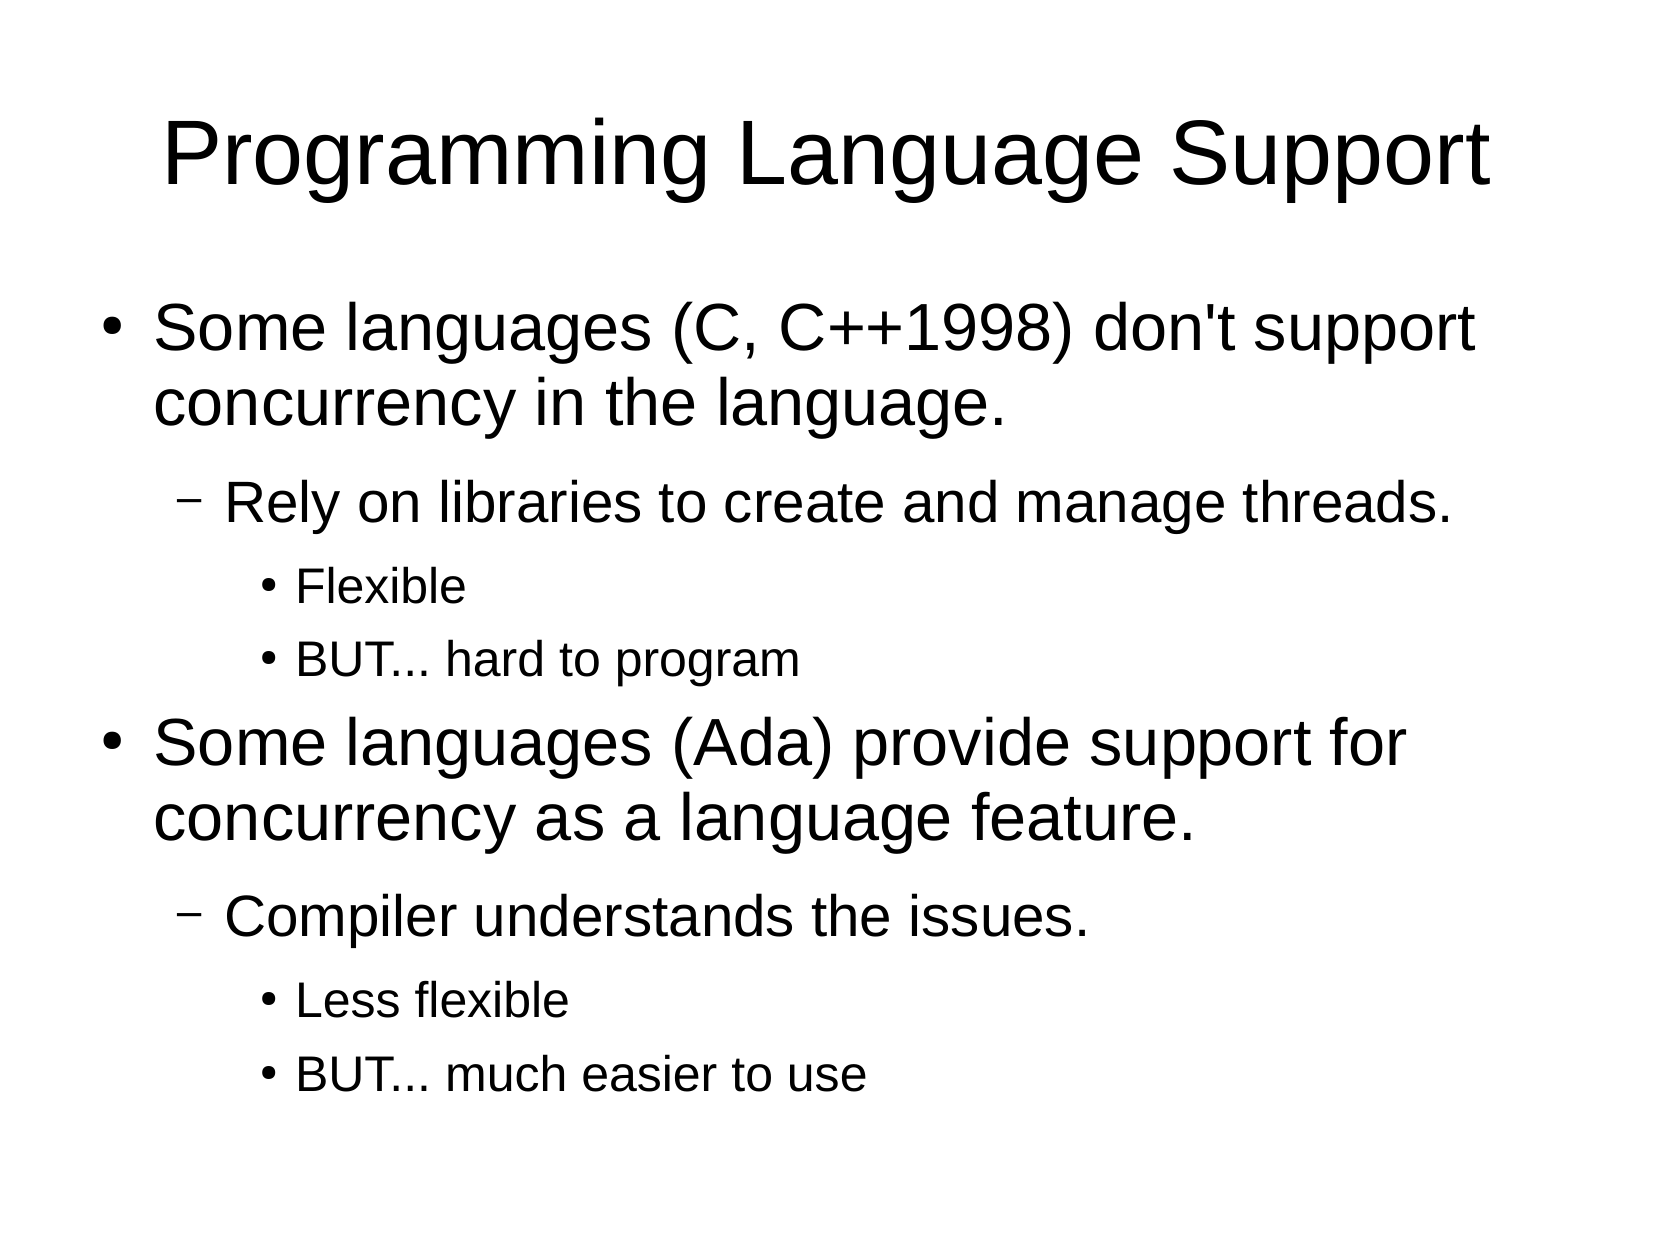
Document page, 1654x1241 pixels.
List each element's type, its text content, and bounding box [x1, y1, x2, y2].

title Programming Language Support [82, 49, 1571, 257]
list Some languages (C, C++1998) don't support concurrency in the language. Rely on libraries to create and manage threads. Flexible BUT... hard to program Some languages (Ada) provide support for concurrency as a language feature. Compiler understands the issues. Less flexible BUT... much easier to use [82, 290, 1571, 1109]
